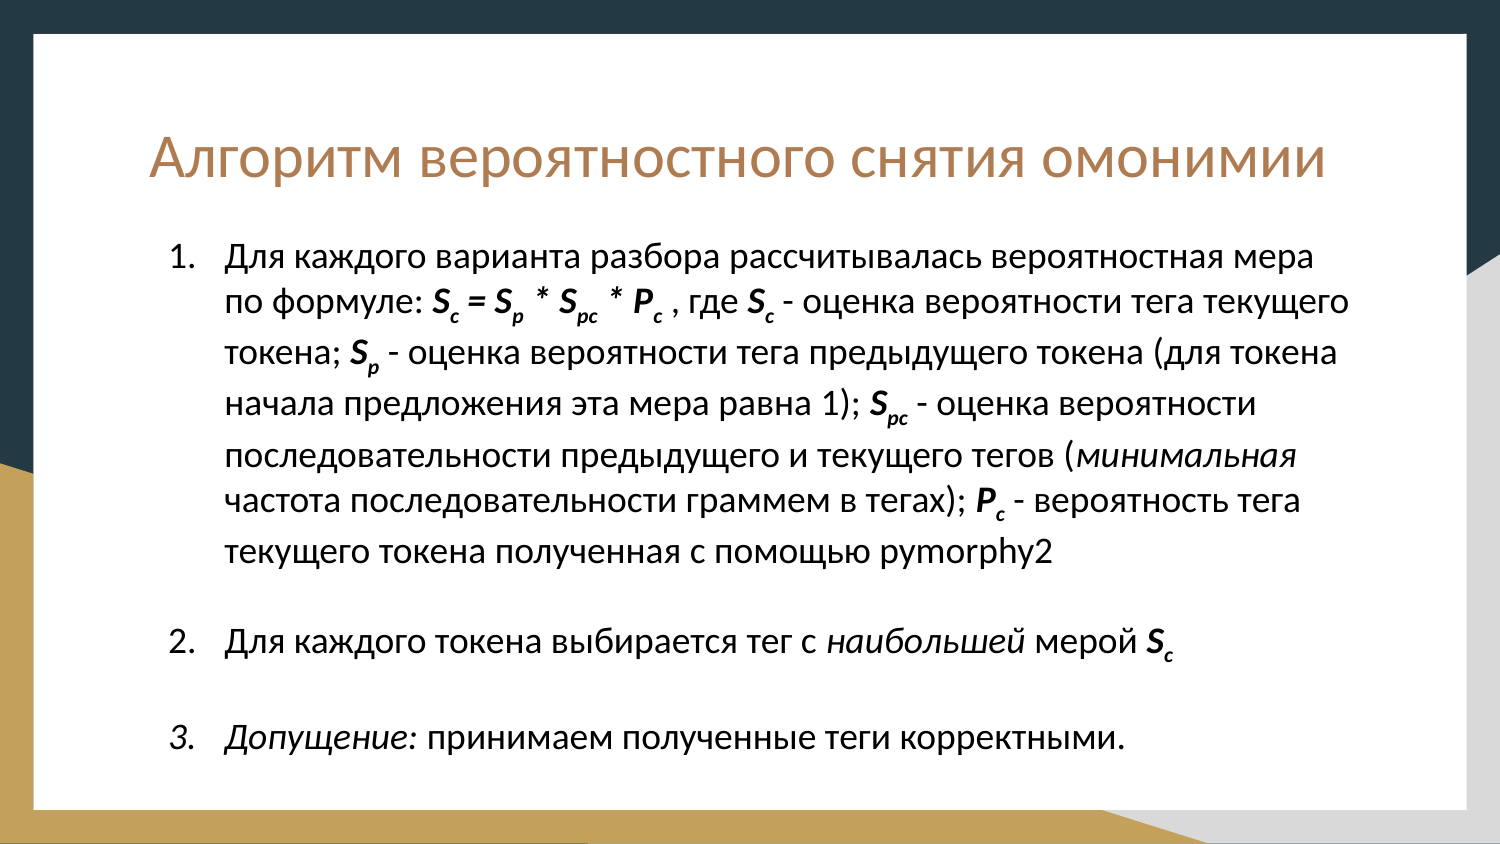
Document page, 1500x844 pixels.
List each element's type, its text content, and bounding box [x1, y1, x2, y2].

title Алгоритм вероятностного снятия омонимии [134, 99, 1366, 216]
list Для каждого варианта разбора рассчитывалась вероятностная мера по формуле: Sc = Sp * Spc * Pc , где Sc - оценка вероятности тега текущего токена; Sp - оценка вероятности тега предыдущего токена (для токена начала предложения эта мера равна 1); Spc - оценка вероятности последовательности предыдущего и текущего тегов (минимальная частота последовательности граммем в тегах); Pc - вероятность тега текущего токена полученная с помощью pymorphy2 Для каждого токена выбирается тег с наибольшей мерой Sc Допущение: принимаем полученные теги корректными. [134, 216, 1366, 740]
